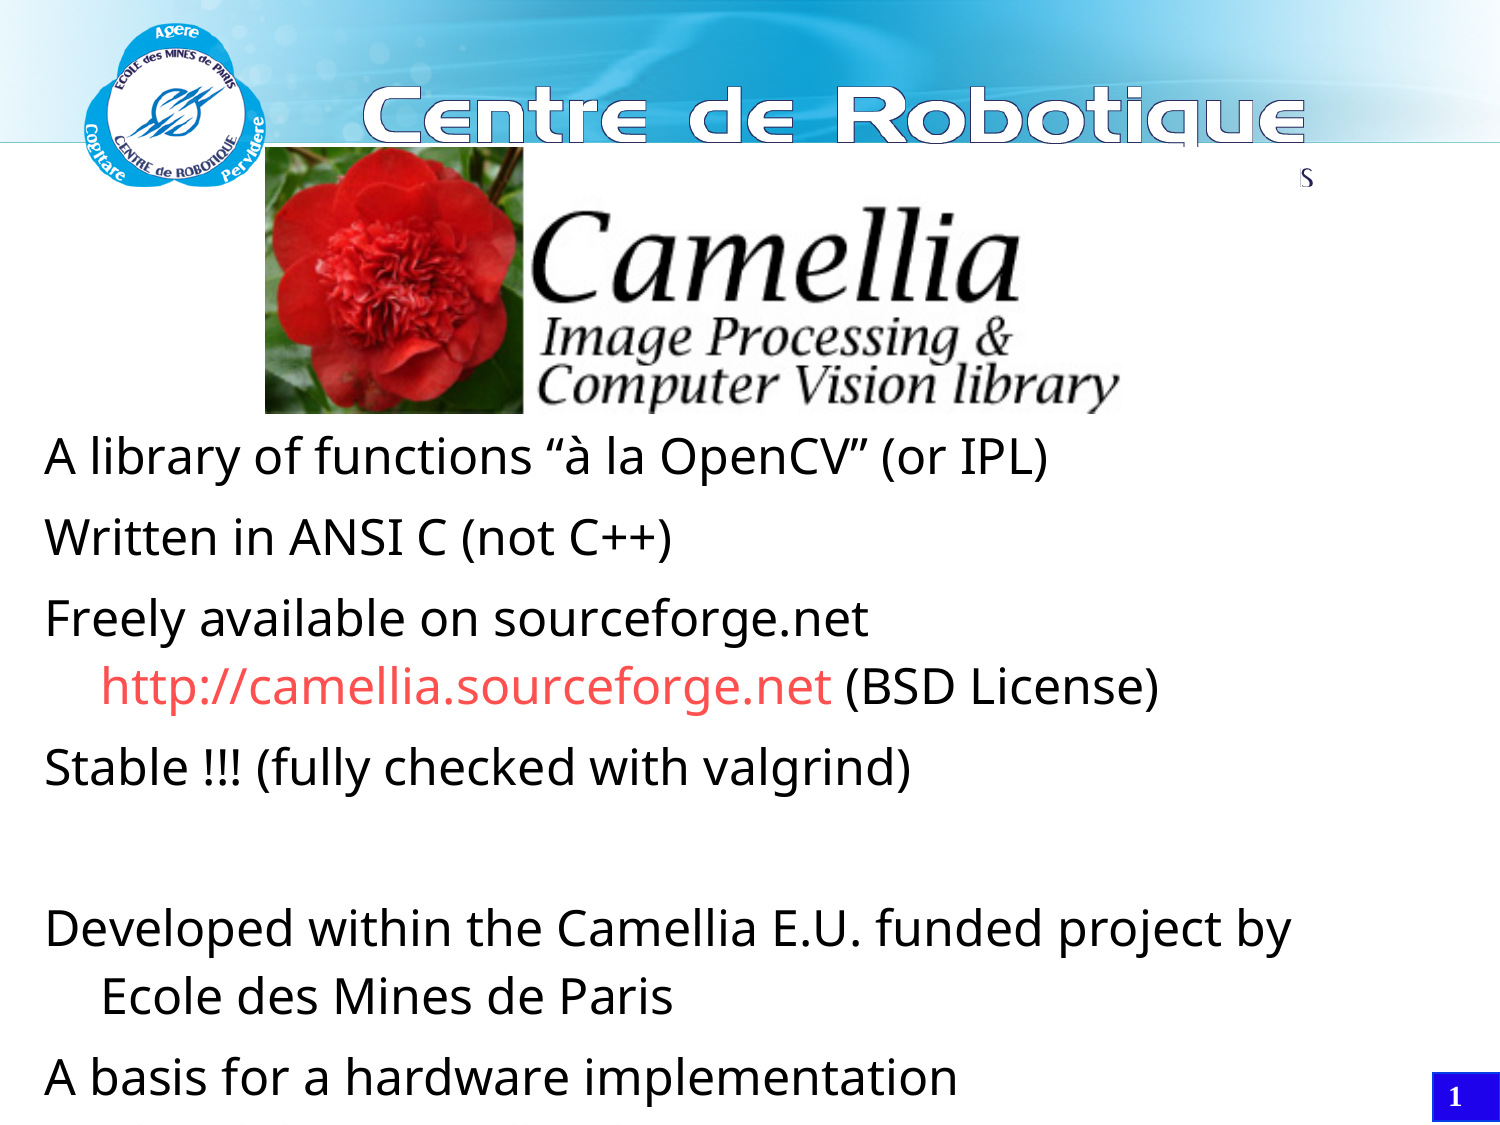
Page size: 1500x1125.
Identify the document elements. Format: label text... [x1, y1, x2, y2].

picture [0, 0, 1500, 1125]
list A library of functions “à la OpenCV” (or IPL) Written in ANSI C (not C++) Freely available on sourceforge.net http://camellia.sourceforge.net (BSD License) Stable !!! (fully checked with valgrind) Developed within the Camellia E.U. funded project by Ecole des Mines de Paris A basis for a hardware implementation (the Philips Camellia chip) [29, 413, 1361, 1125]
